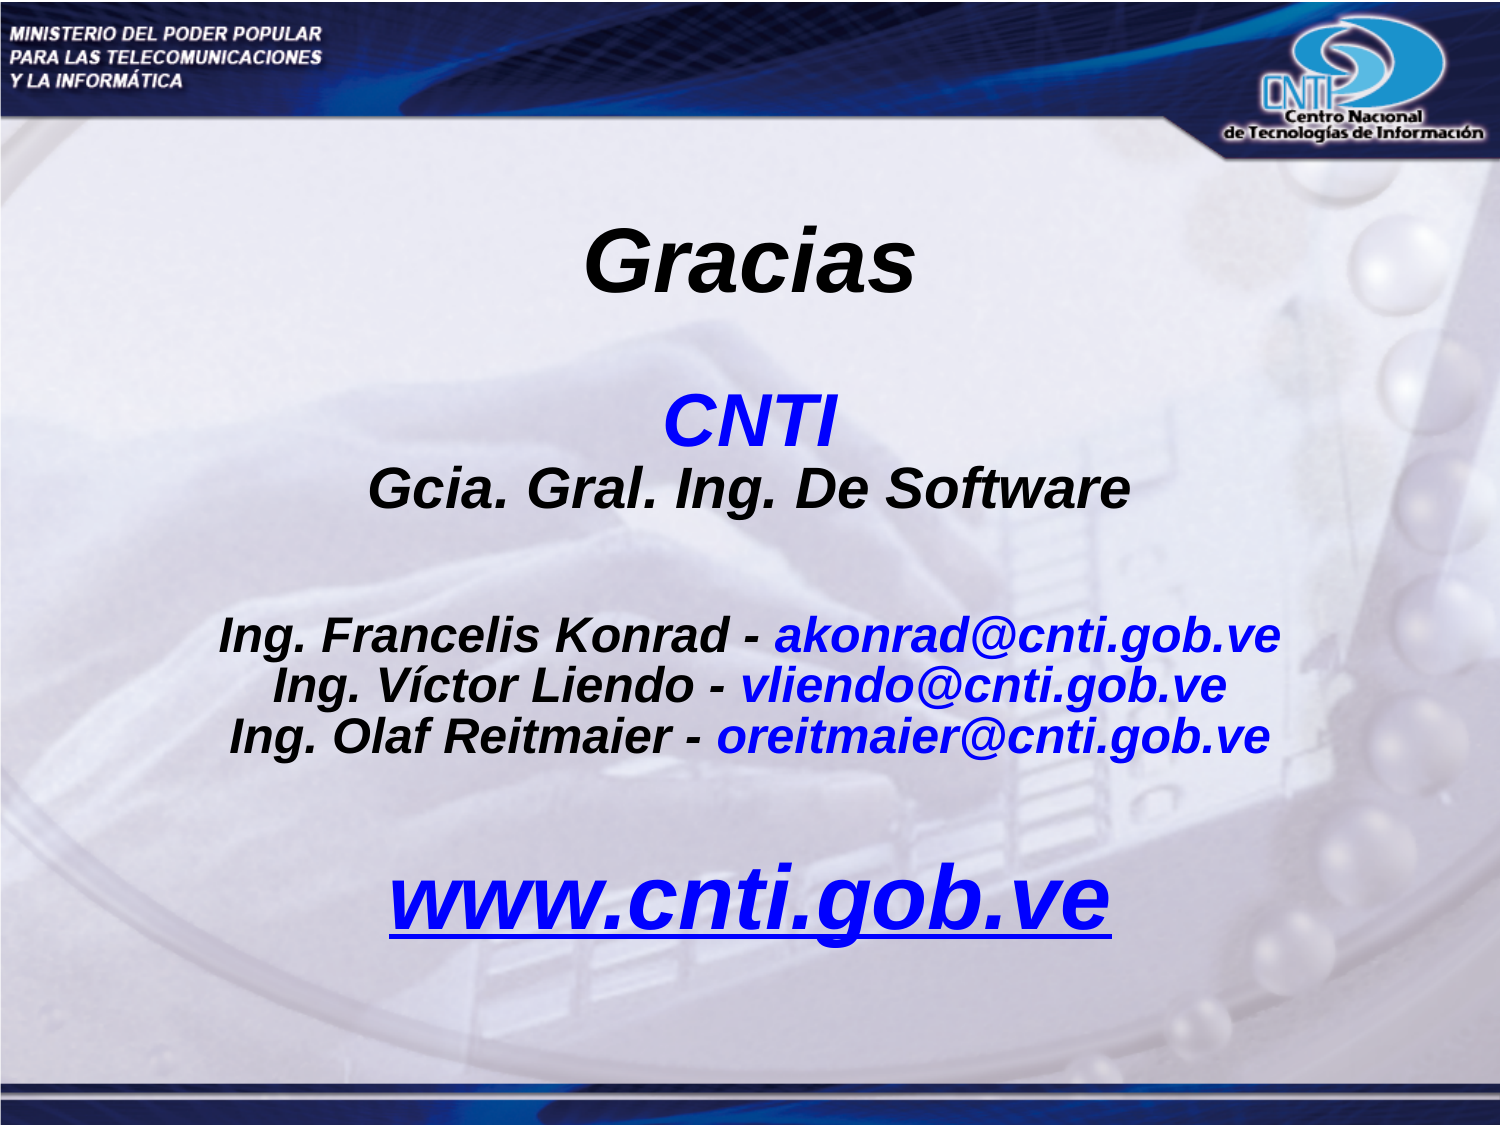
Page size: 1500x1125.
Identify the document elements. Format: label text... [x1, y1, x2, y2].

picture [0, 2, 1500, 1125]
title Gracias CNTI Gcia. Gral. Ing. De Software Ing. Francelis Konrad - akonrad@cnti.gob.ve Ing. Víctor Liendo - vliendo@cnti.gob.ve Ing. Olaf Reitmaier - oreitmaier@cnti.gob.ve www.cnti.gob.ve [112, 191, 1388, 975]
